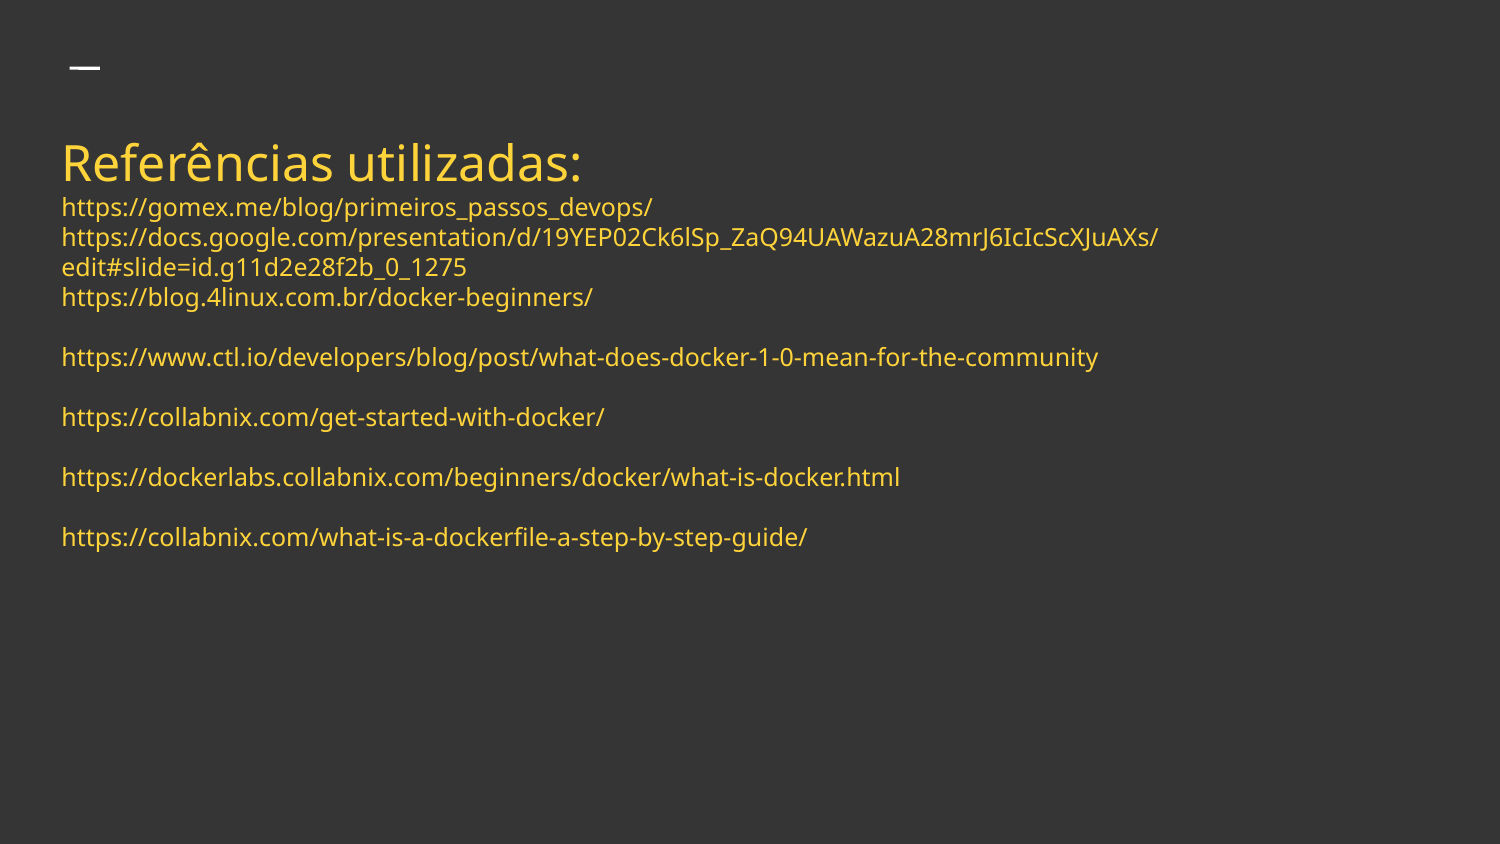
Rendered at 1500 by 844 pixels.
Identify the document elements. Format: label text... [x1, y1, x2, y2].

title Referências utilizadas: https://gomex.me/blog/primeiros_passos_devops/ https://docs.google.com/presentation/d/19YEP02Ck6lSp_ZaQ94UAWazuA28mrJ6IcIcScXJuAXs/edit#slide=id.g11d2e28f2b_0_1275 https://blog.4linux.com.br/docker-beginners/ https://www.ctl.io/developers/blog/post/what-does-docker-1-0-mean-for-the-community https://collabnix.com/get-started-with-docker/ https://dockerlabs.collabnix.com/beginners/docker/what-is-docker.html https://collabnix.com/what-is-a-dockerfile-a-step-by-step-guide/ [46, 116, 1461, 746]
